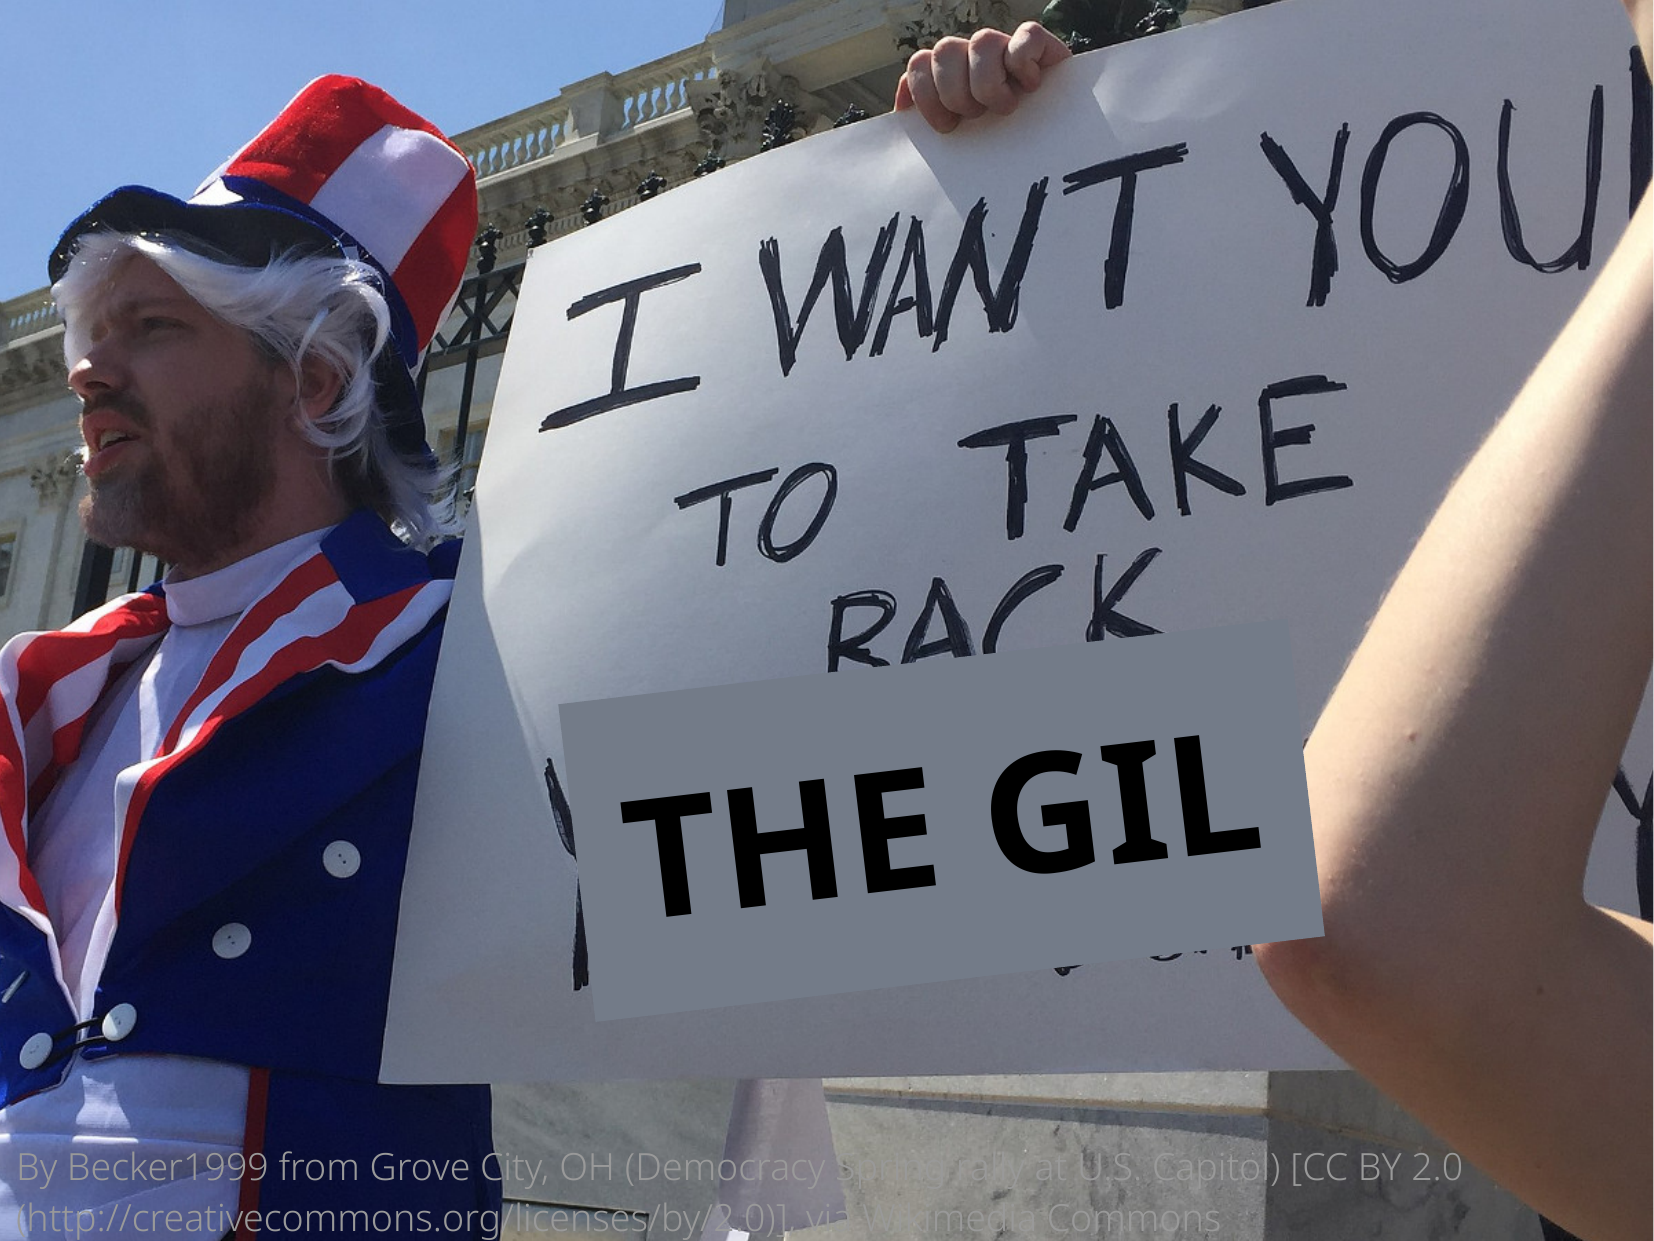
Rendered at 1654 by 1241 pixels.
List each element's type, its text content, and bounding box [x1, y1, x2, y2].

picture [0, 0, 1654, 1241]
text_box THE GIL [558, 618, 1325, 1022]
text_box By Becker1999 from Grove City, OH (Democracy Spring rally at U.S. Capitol) [CC BY 2.0 (http://creativecommons.org/licenses/by/2.0)], via Wikimedia Commons [1, 1133, 1615, 1240]
